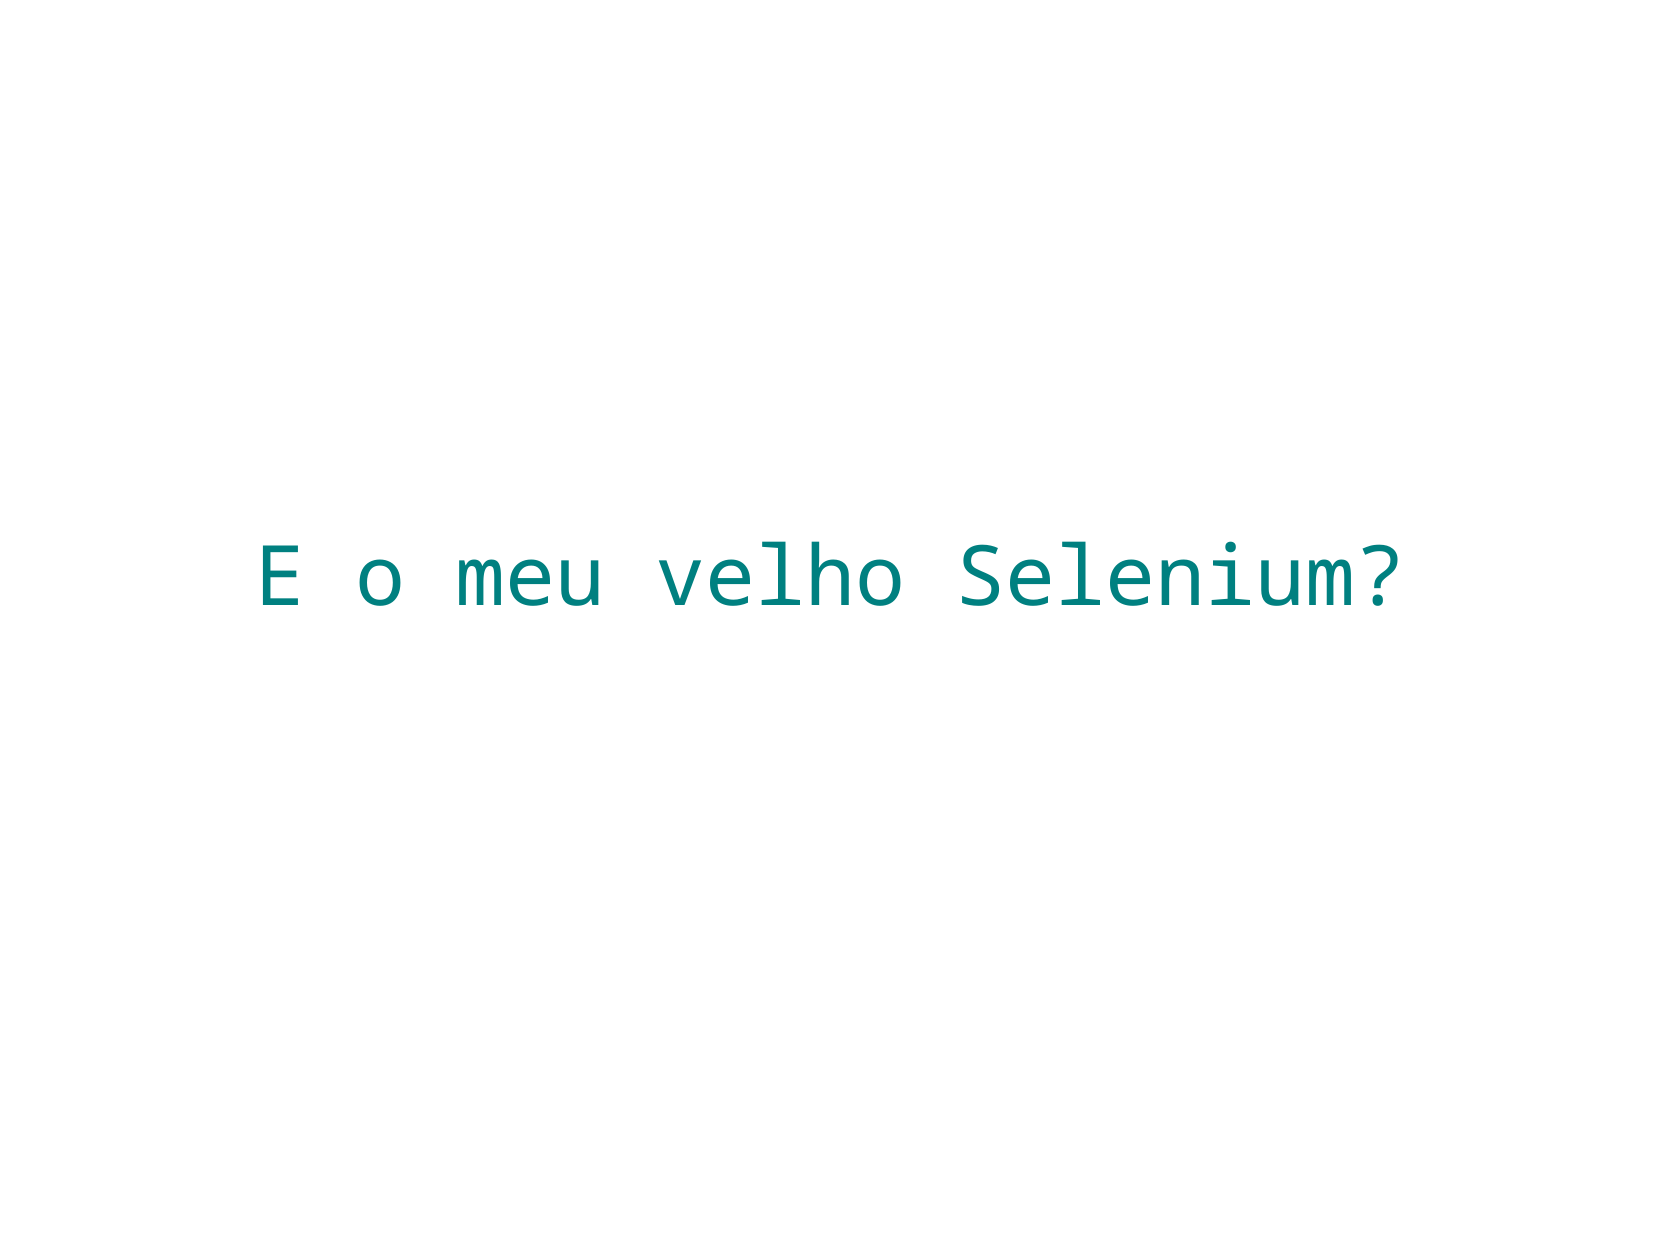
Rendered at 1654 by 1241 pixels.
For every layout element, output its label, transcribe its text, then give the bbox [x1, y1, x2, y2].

text_box E o meu velho Selenium? [240, 508, 1421, 621]
